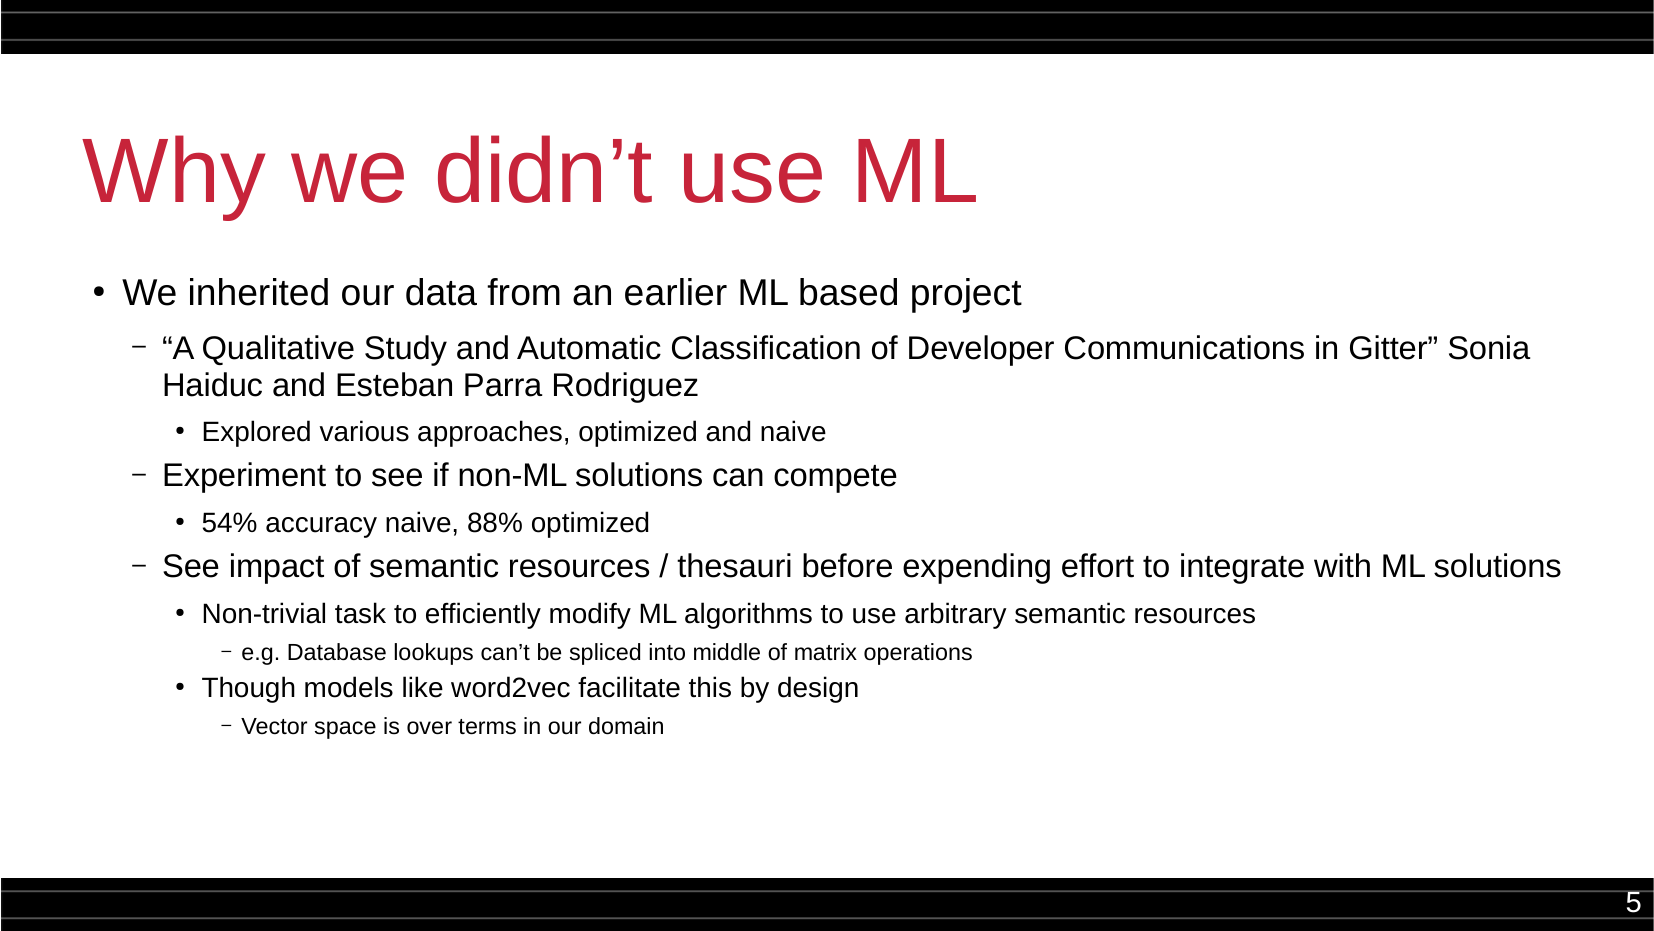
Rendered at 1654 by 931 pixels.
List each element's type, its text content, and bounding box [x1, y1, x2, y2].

list We inherited our data from an earlier ML based project “A Qualitative Study and Automatic Classification of Developer Communications in Gitter” Sonia Haiduc and Esteban Parra Rodriguez Explored various approaches, optimized and naive Experiment to see if non-ML solutions can compete 54% accuracy naive, 88% optimized See impact of semantic resources / thesauri before expending effort to integrate with ML solutions Non-trivial task to efficiently modify ML algorithms to use arbitrary semantic resources e.g. Database lookups can’t be spliced into middle of matrix operations Though models like word2vec facilitate this by design Vector space is over terms in our domain [82, 271, 1571, 758]
title Why we didn’t use ML [82, 92, 1571, 249]
picture [1, 0, 1654, 54]
picture [1, 878, 1654, 931]
